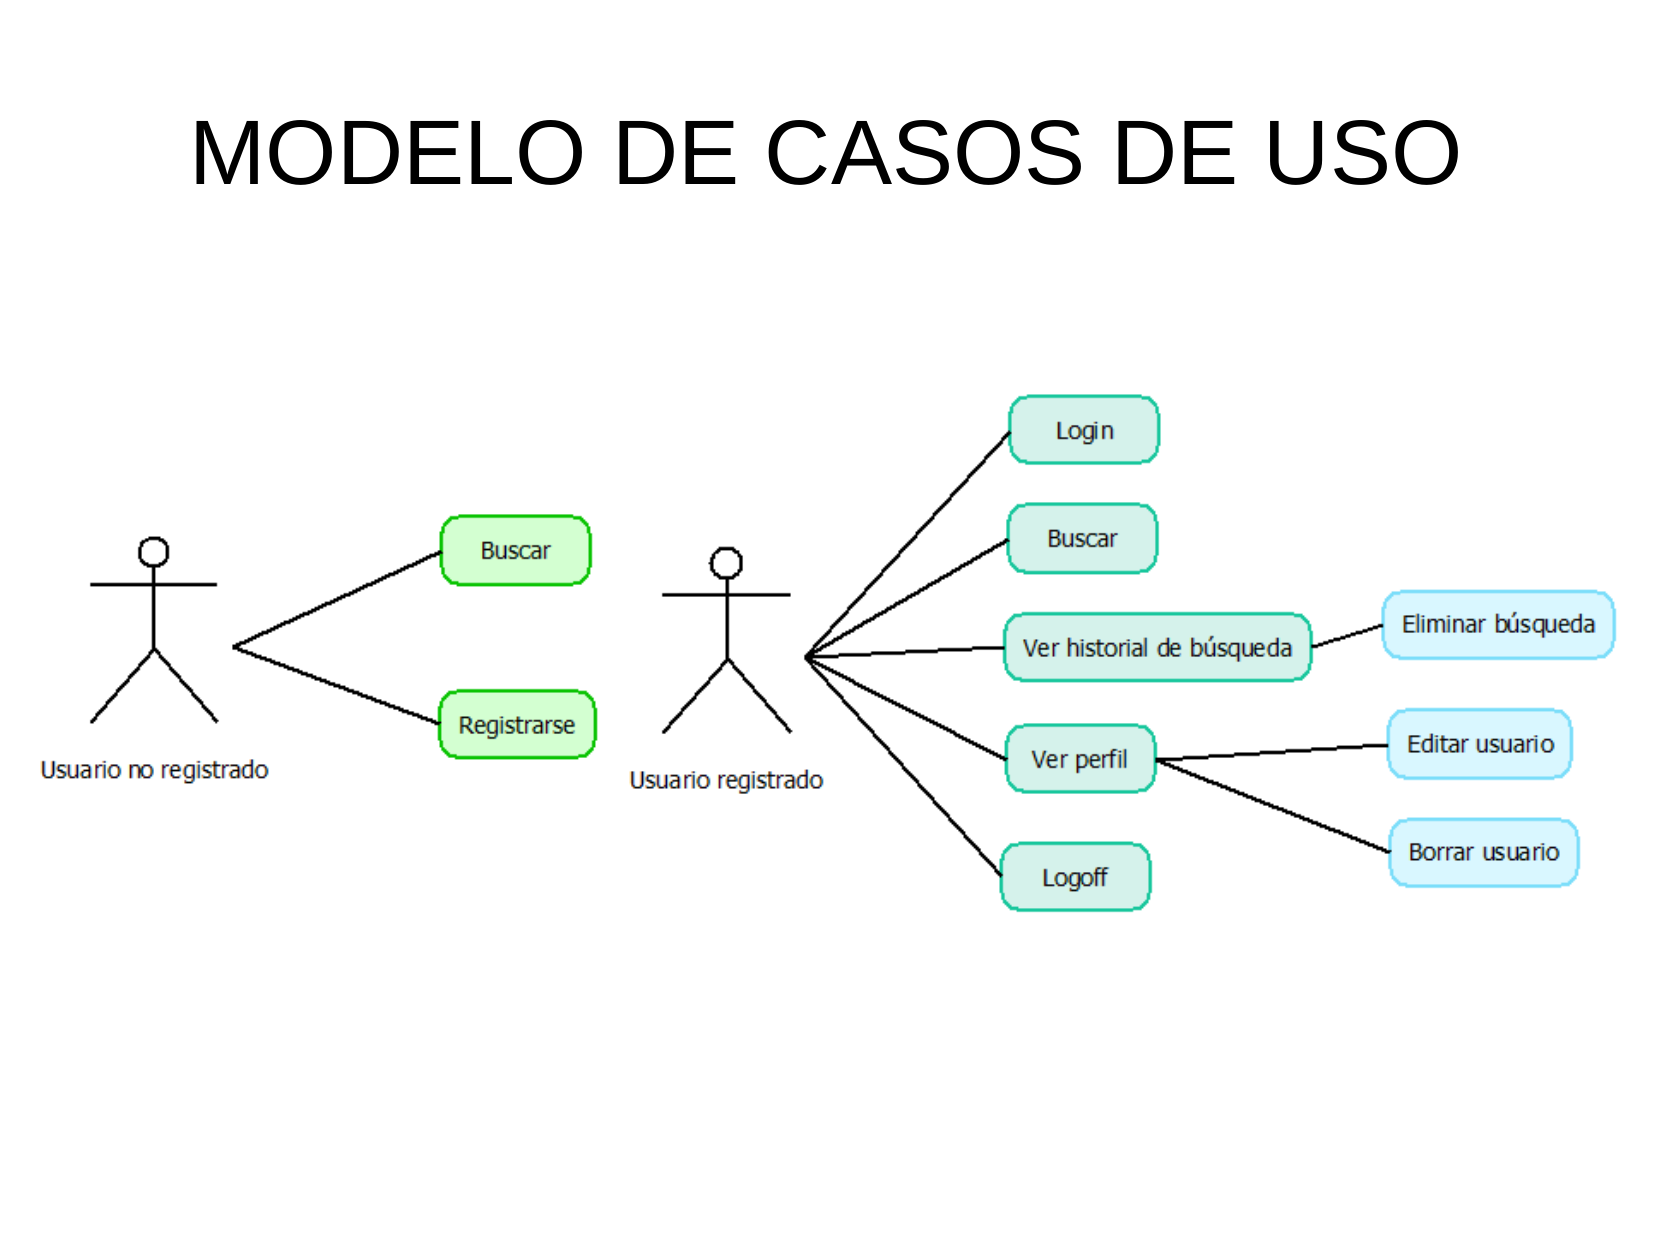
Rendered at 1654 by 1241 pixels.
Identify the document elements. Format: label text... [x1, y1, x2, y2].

title MODELO DE CASOS DE USO [82, 49, 1571, 257]
picture [5, 352, 1654, 955]
